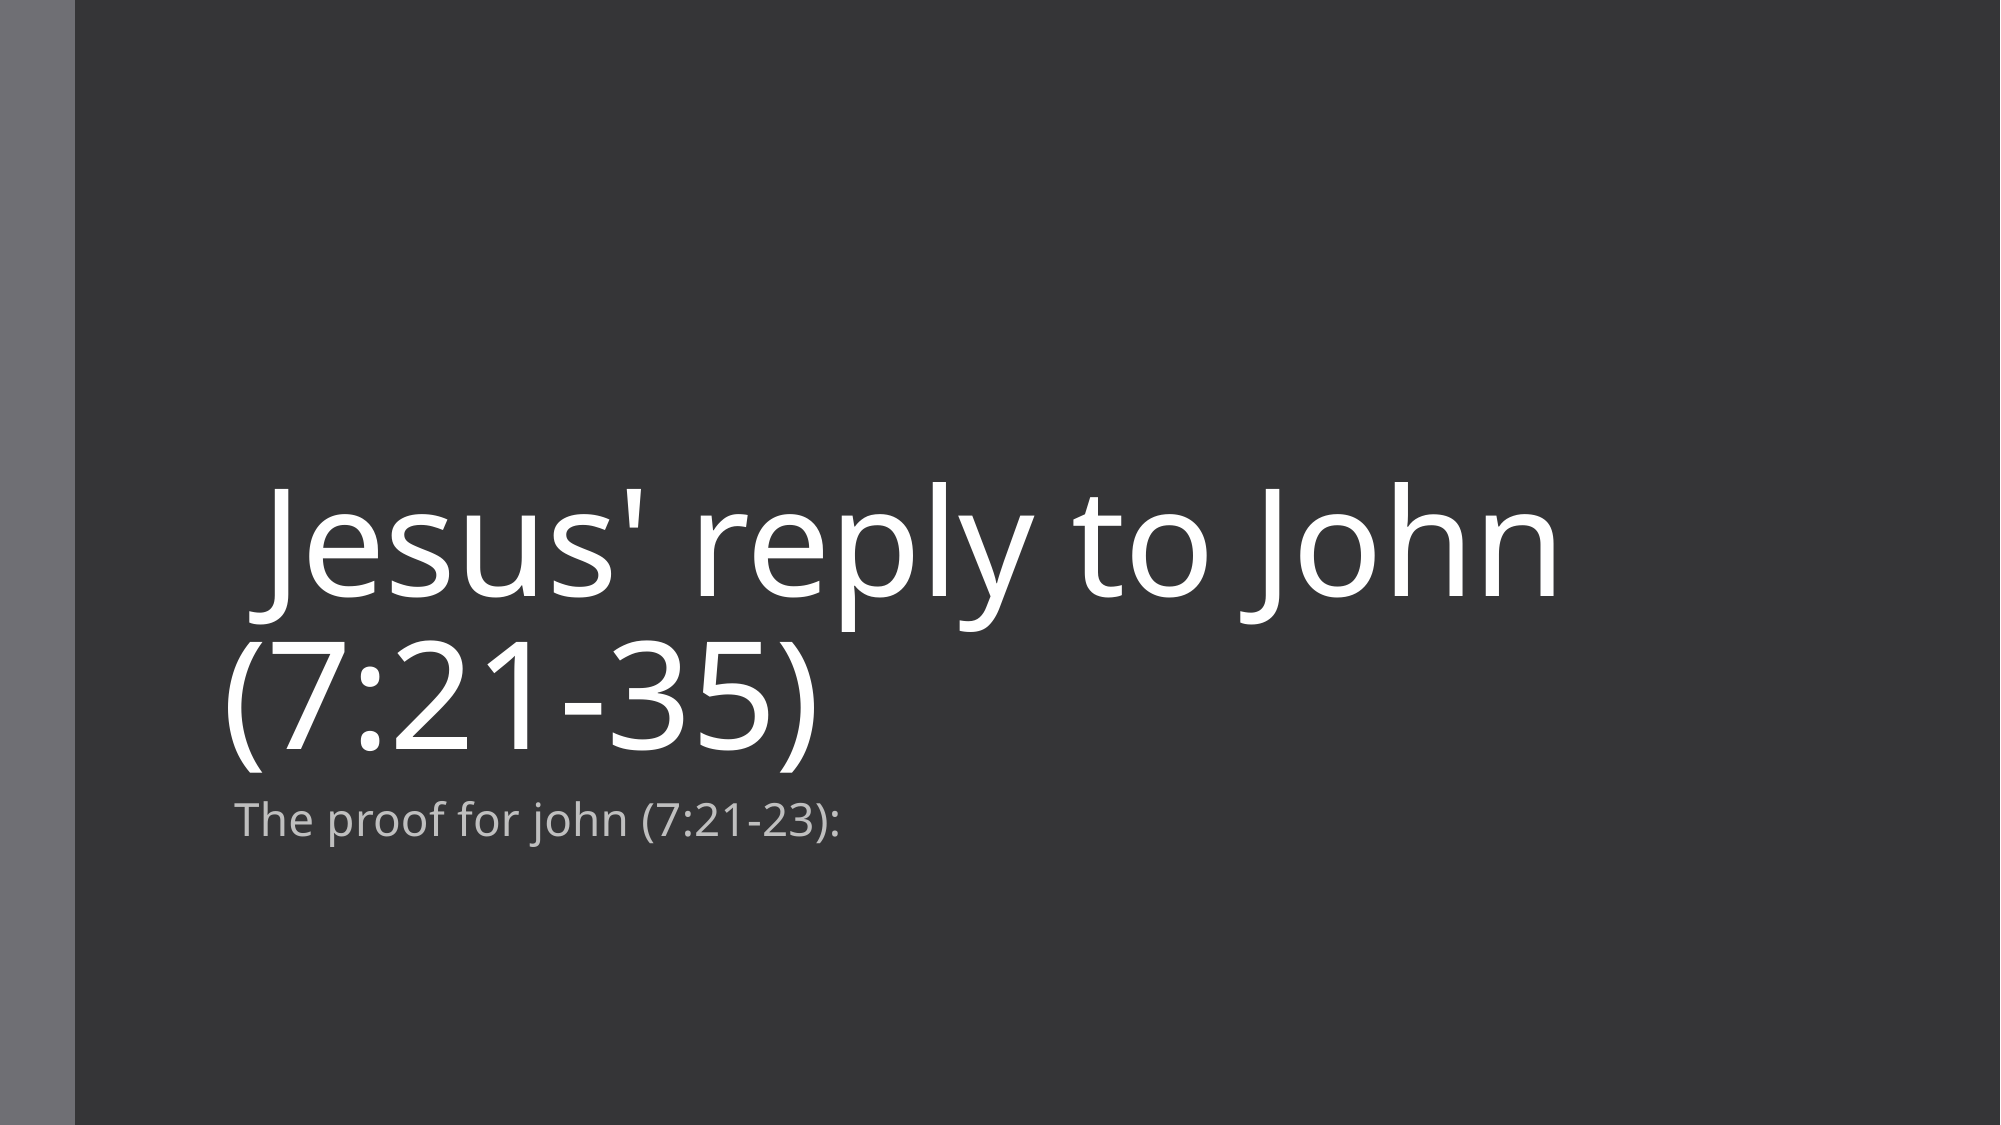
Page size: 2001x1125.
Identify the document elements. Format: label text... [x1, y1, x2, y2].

title Jesus' reply to John (7:21-35) [206, 124, 1752, 787]
subtitle The proof for john (7:21-23): [206, 787, 1752, 1066]
